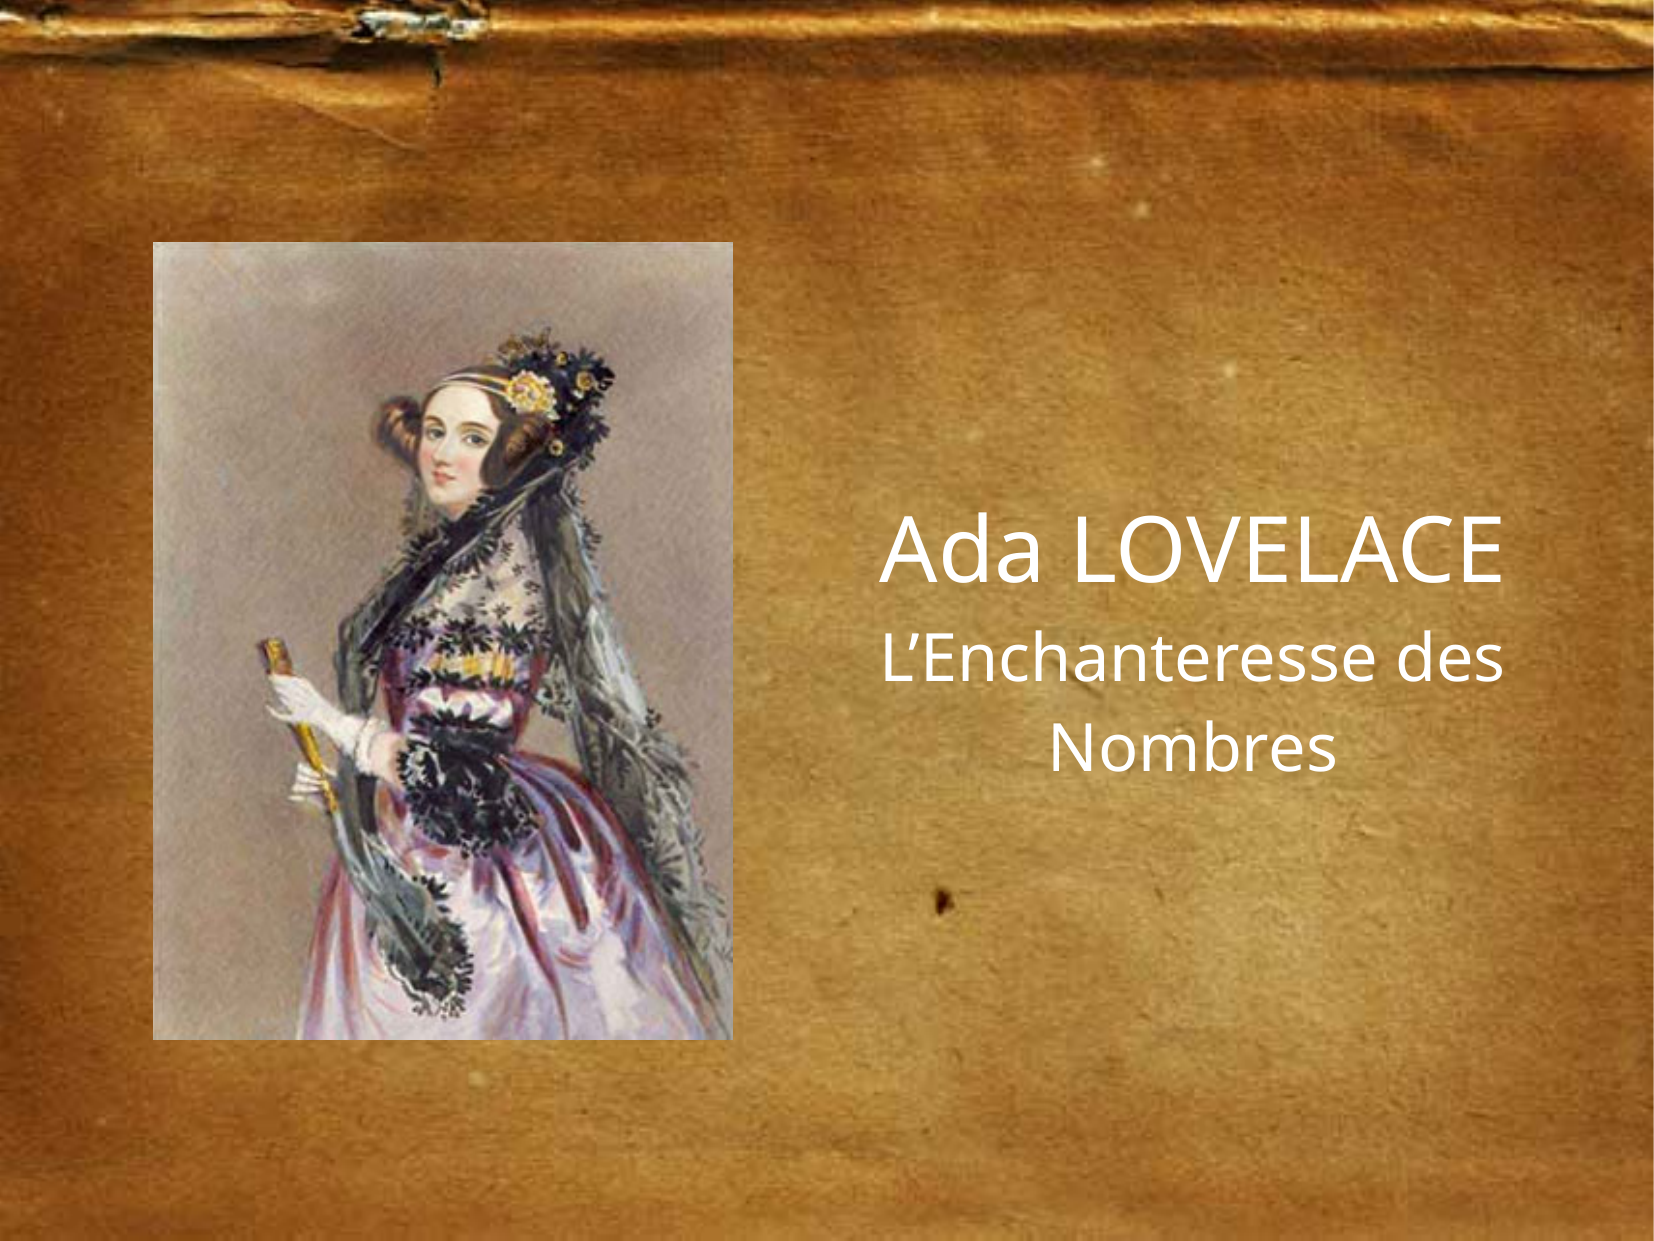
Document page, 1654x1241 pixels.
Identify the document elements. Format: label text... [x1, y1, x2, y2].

title Ada LOVELACE L’Enchanteresse des Nombres [791, 301, 1595, 975]
picture [0, 0, 1654, 1241]
